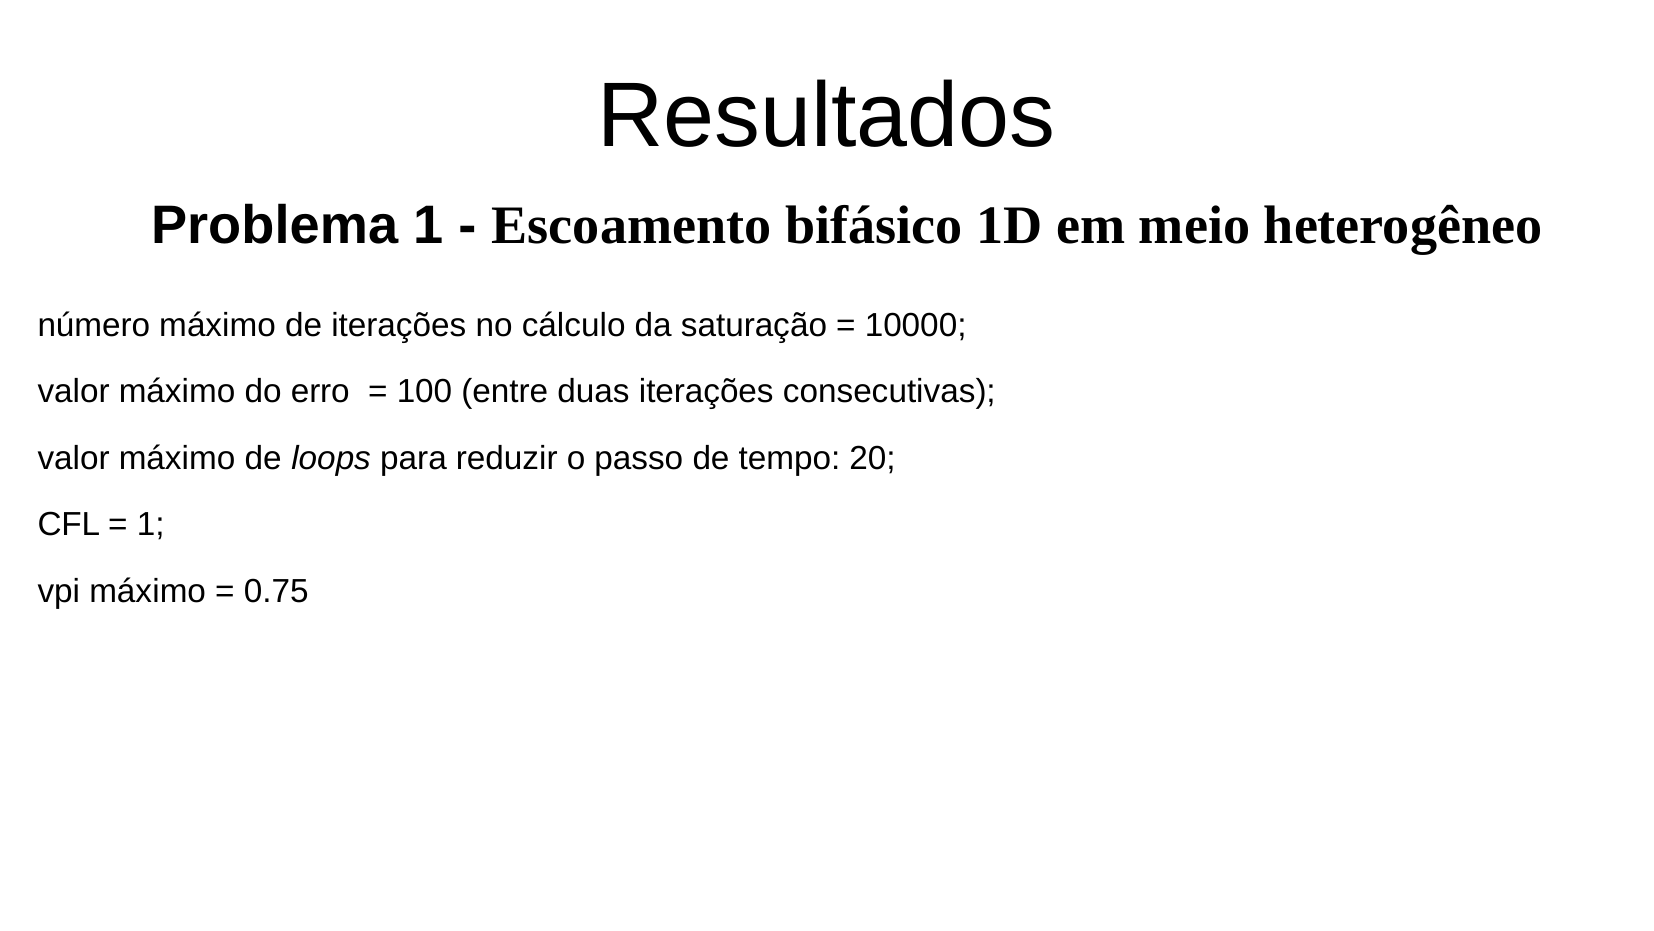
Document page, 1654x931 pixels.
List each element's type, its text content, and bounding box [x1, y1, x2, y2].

title Resultados [82, 37, 1571, 193]
list número máximo de iterações no cálculo da saturação = 10000; valor máximo do erro = 100 (entre duas iterações consecutivas); valor máximo de loops para reduzir o passo de tempo: 20; CFL = 1; vpi máximo = 0.75 [0, 306, 1625, 798]
list Problema 1 - Escoamento bifásico 1D em meio heterogêneo [0, 194, 1625, 272]
